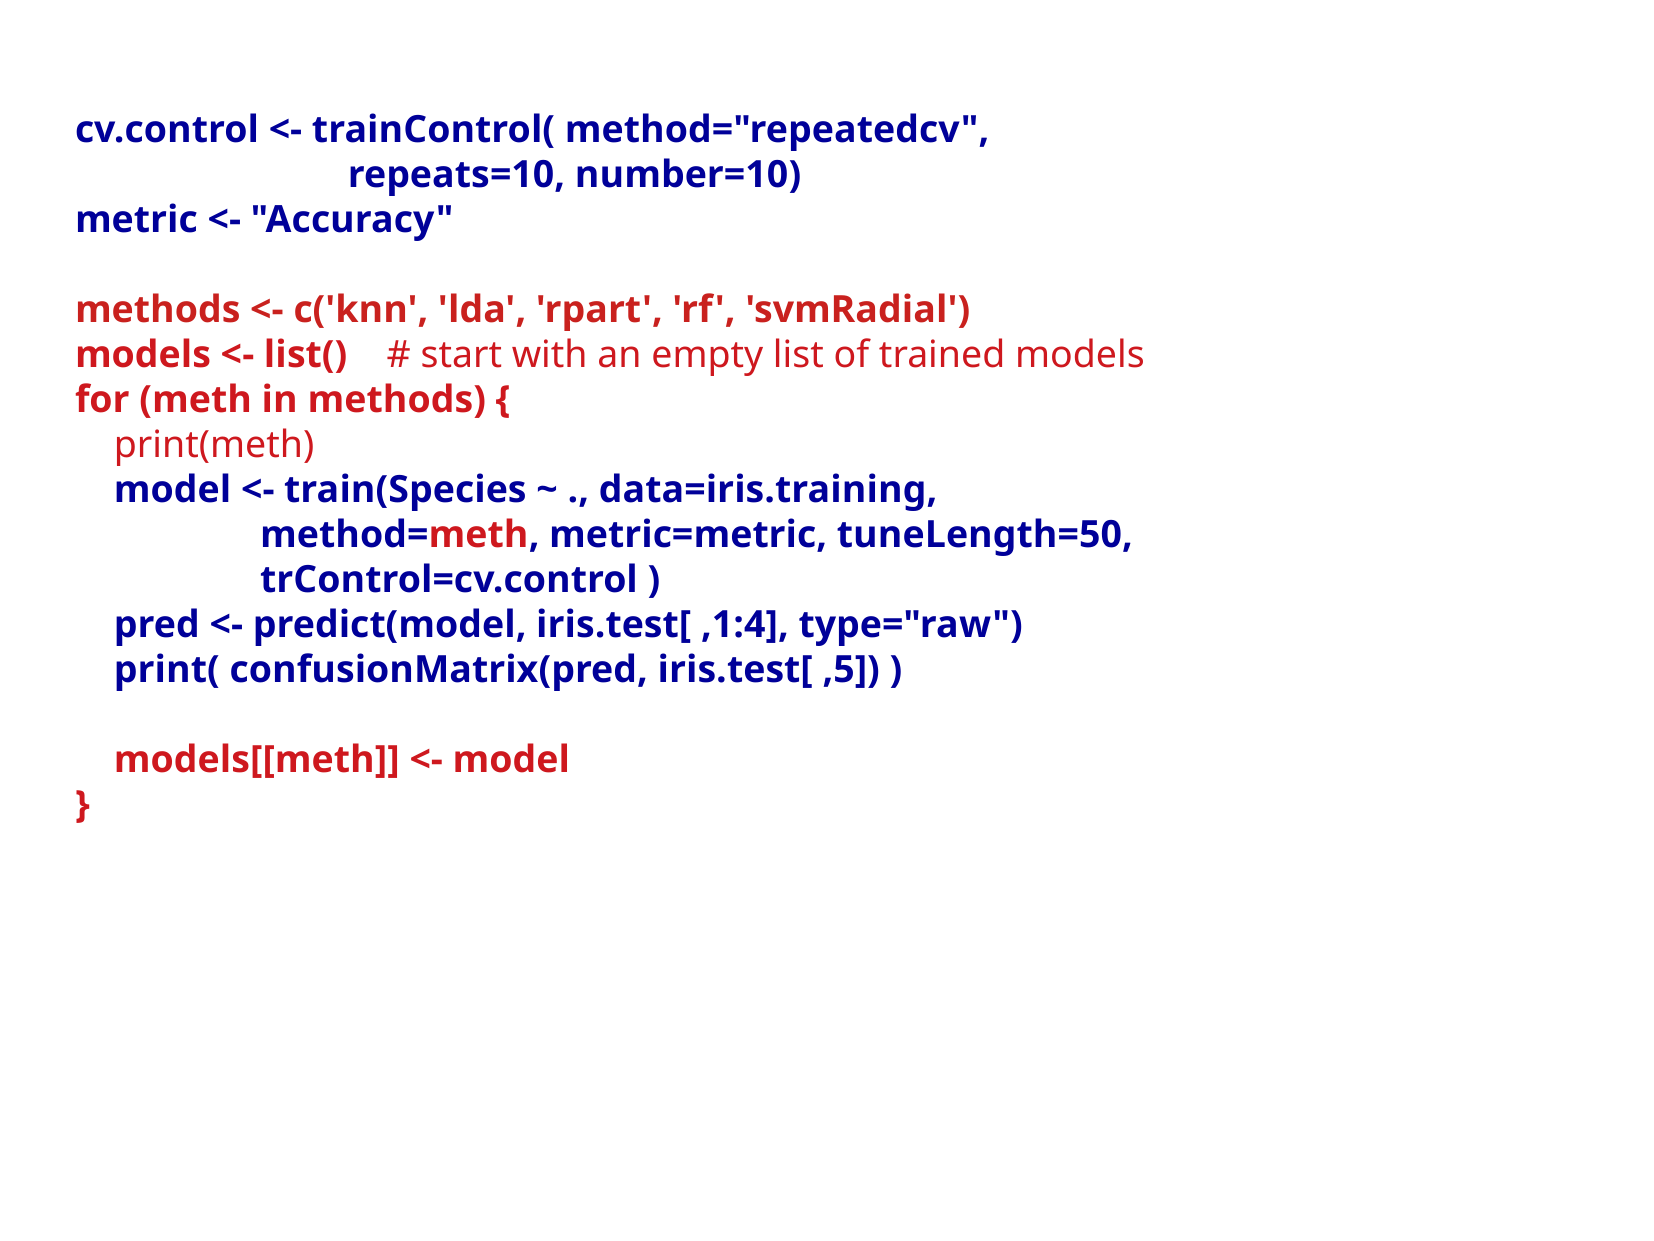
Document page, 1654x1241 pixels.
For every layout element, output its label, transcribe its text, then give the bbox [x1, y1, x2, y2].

text_box cv.control <- trainControl( method="repeatedcv", repeats=10, number=10) metric <- "Accuracy" methods <- c('knn', 'lda', 'rpart', 'rf', 'svmRadial') models <- list() # start with an empty list of trained models for (meth in methods) { print(meth) model <- train(Species ~ ., data=iris.training, method=meth, metric=metric, tuneLength=50, trControl=cv.control ) pred <- predict(model, iris.test[ ,1:4], type="raw") print( confusionMatrix(pred, iris.test[ ,5]) ) models[[meth]] <- model } [75, 104, 1564, 1200]
